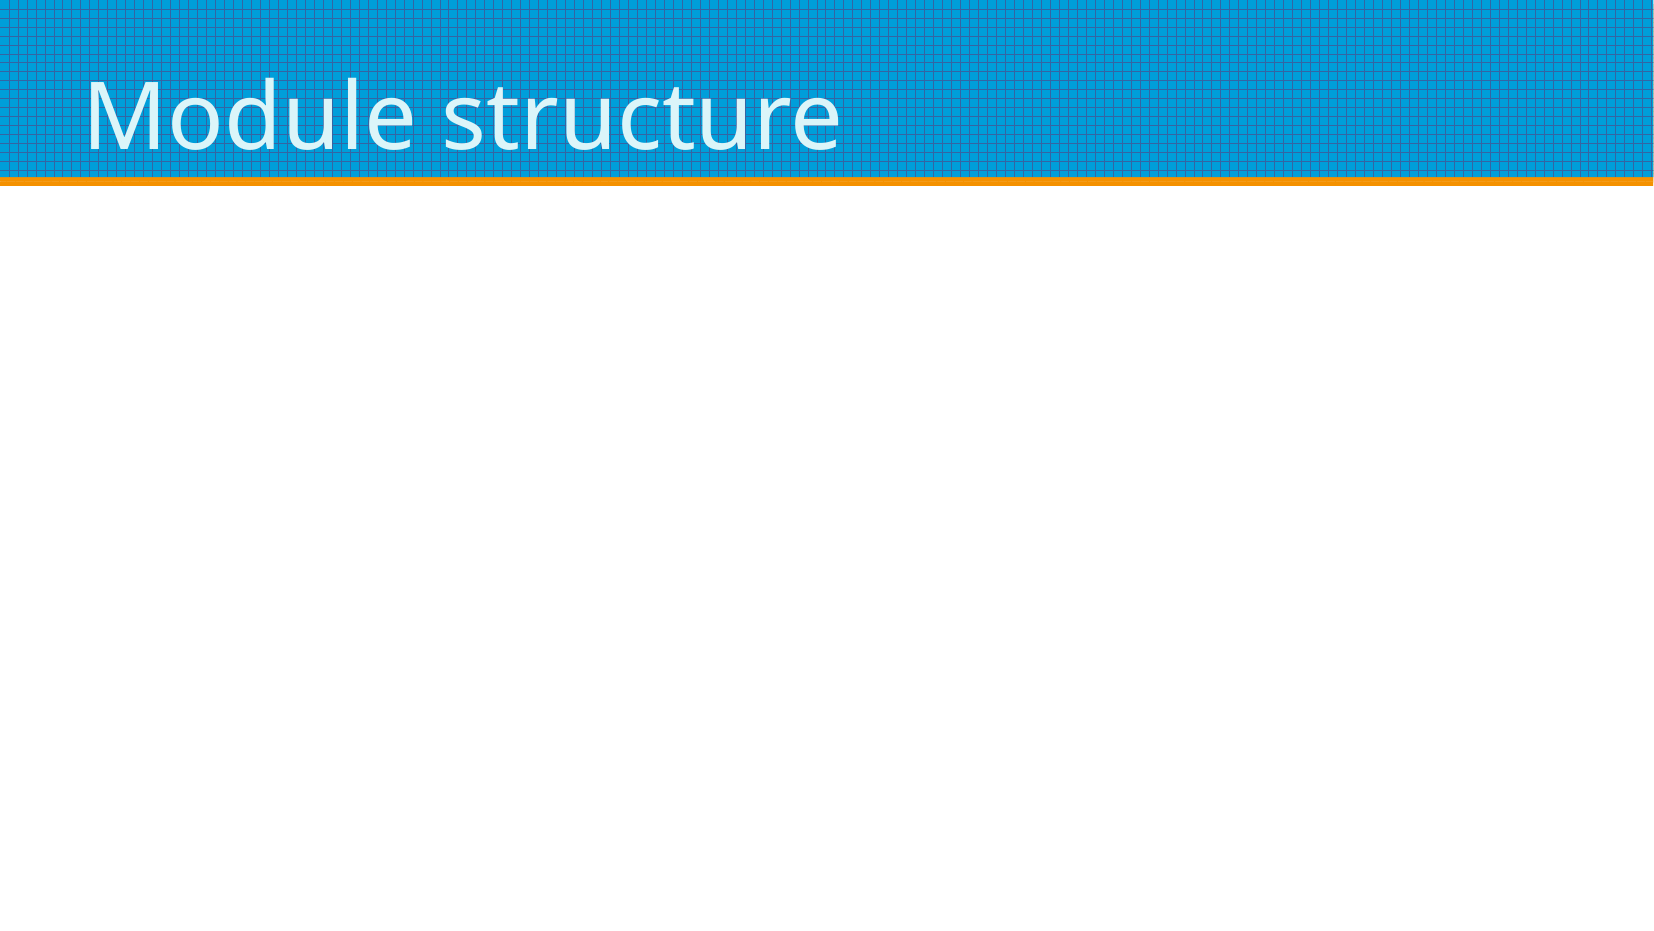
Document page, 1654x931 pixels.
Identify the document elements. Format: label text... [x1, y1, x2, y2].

title Module structure [82, 14, 1571, 178]
